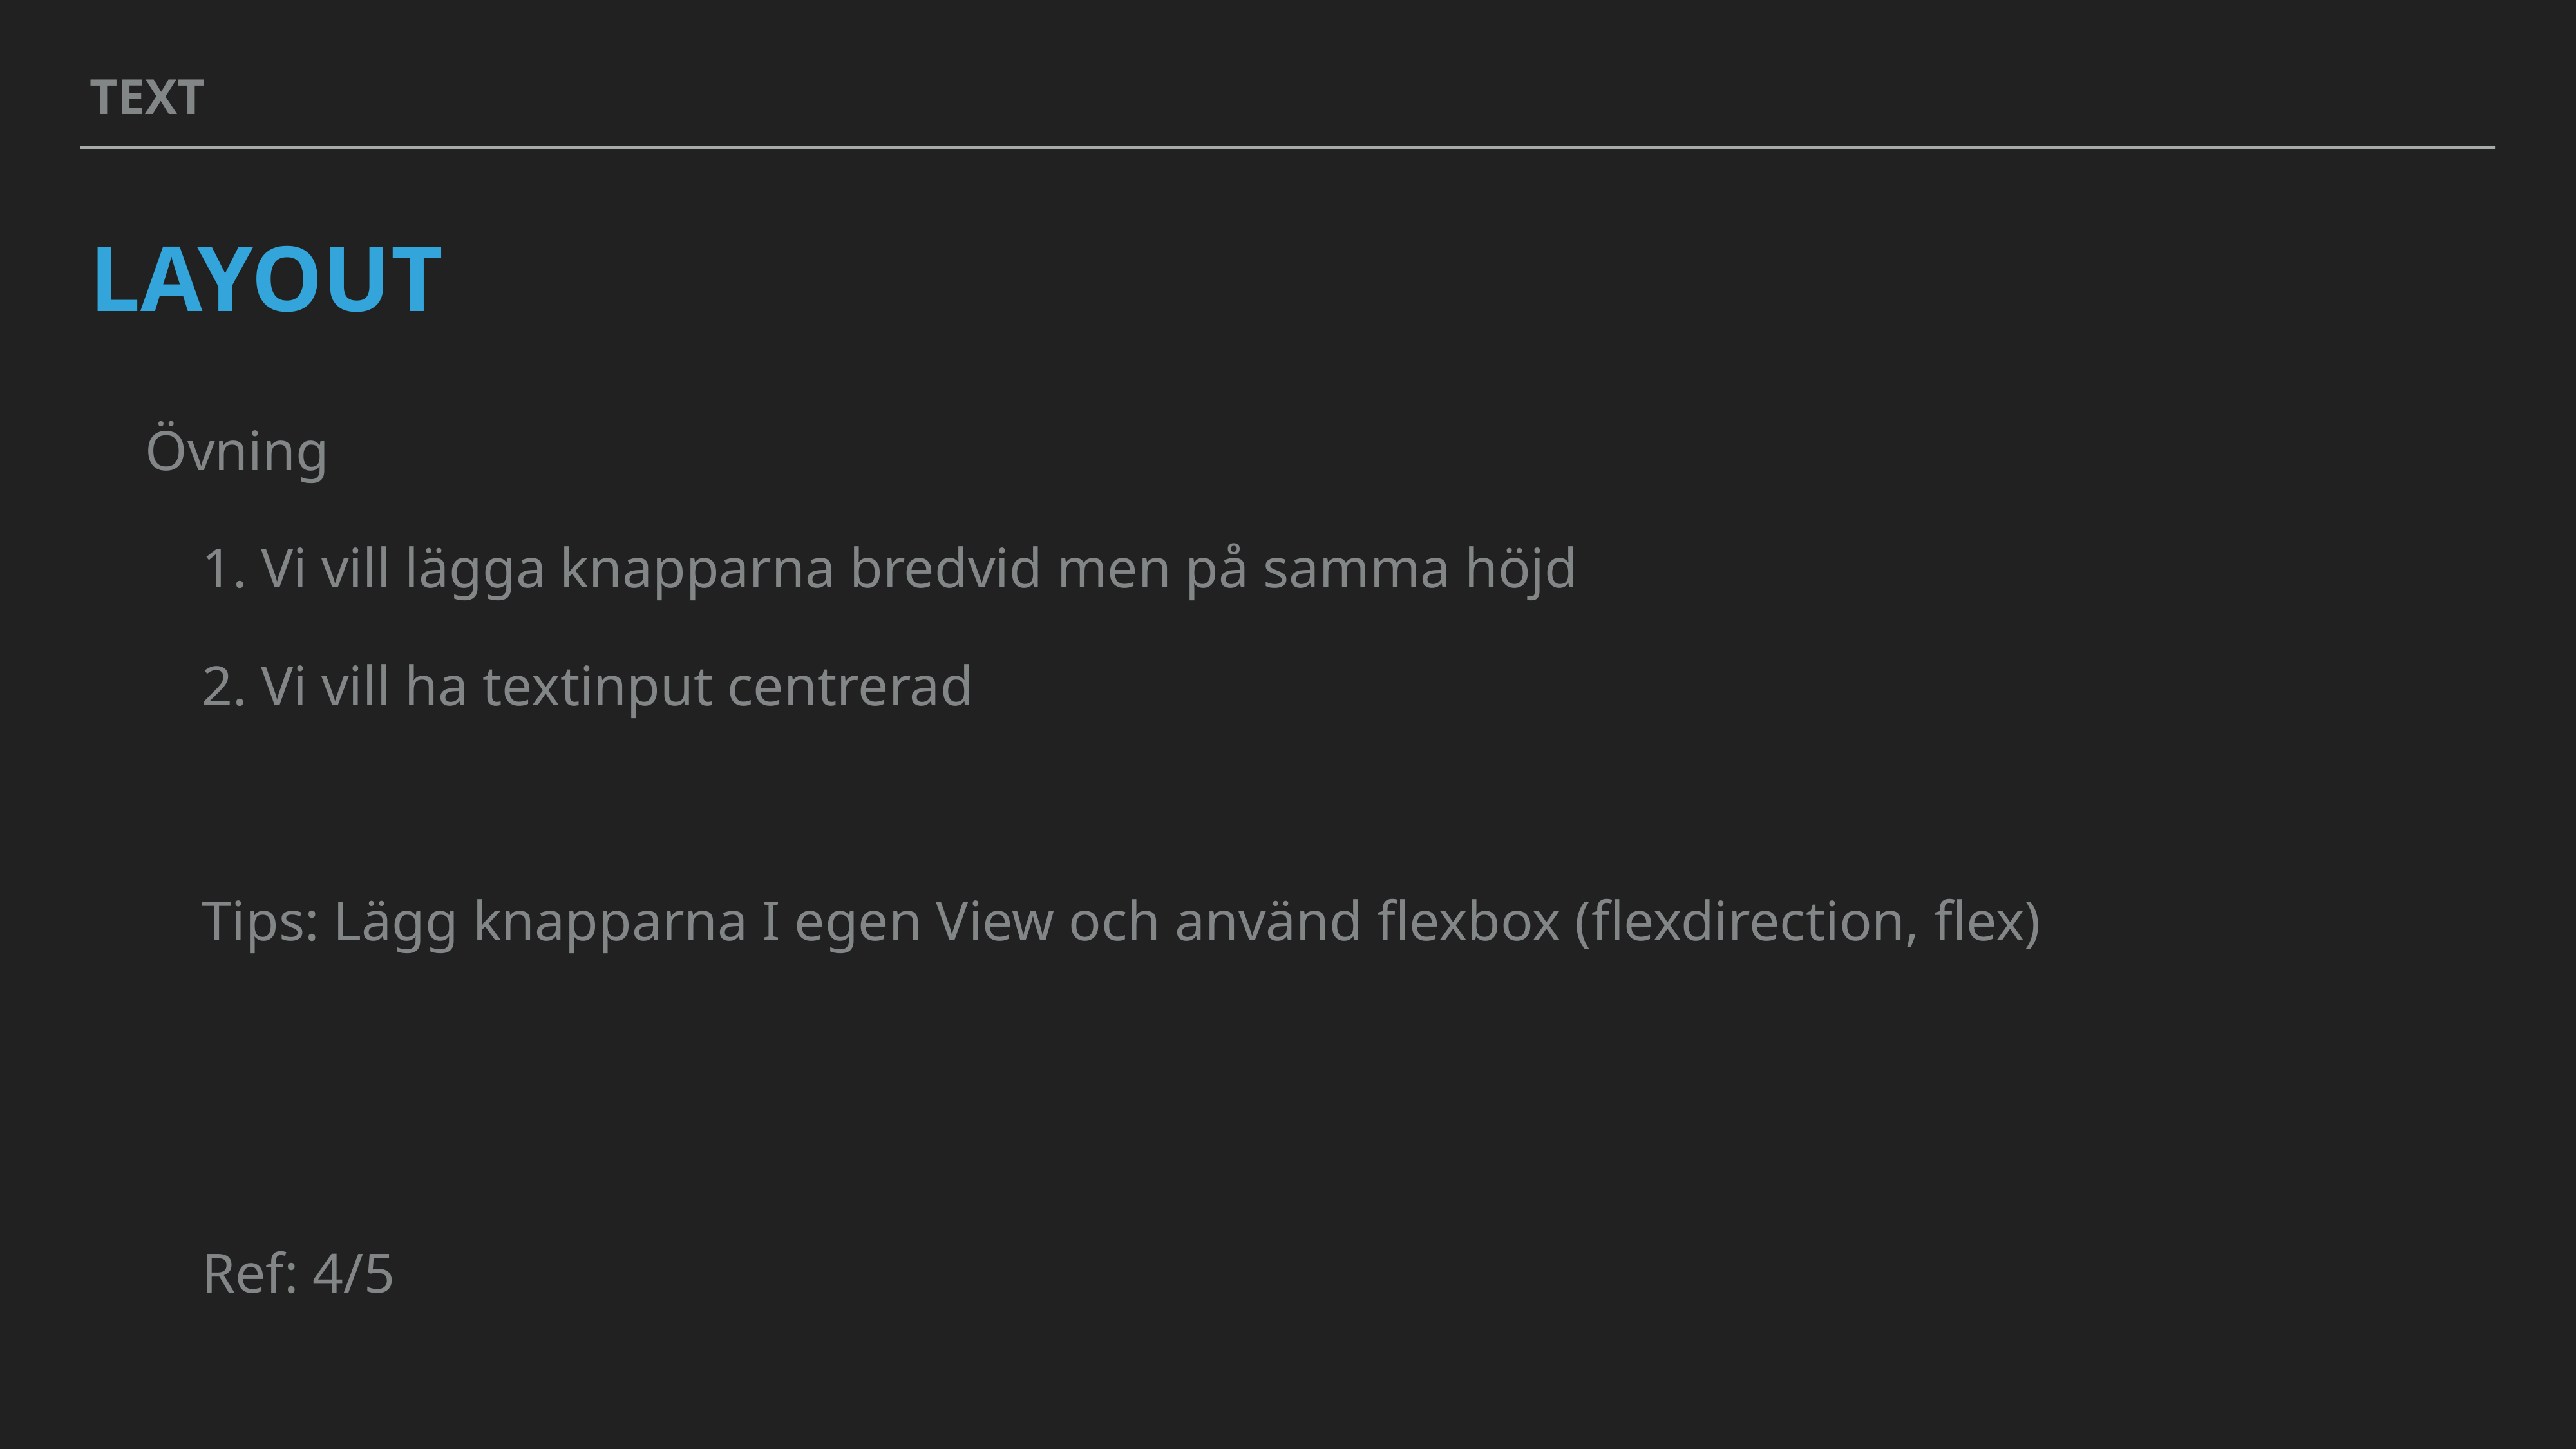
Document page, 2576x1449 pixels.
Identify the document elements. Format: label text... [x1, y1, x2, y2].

text_box Övning 1. Vi vill lägga knapparna bredvid men på samma höjd 2. Vi vill ha textinput centrerad Tips: Lägg knapparna I egen View och använd flexbox (flexdirection, flex) Ref: 4/5 [80, 408, 2496, 1315]
text_box Layout [80, 228, 2496, 336]
